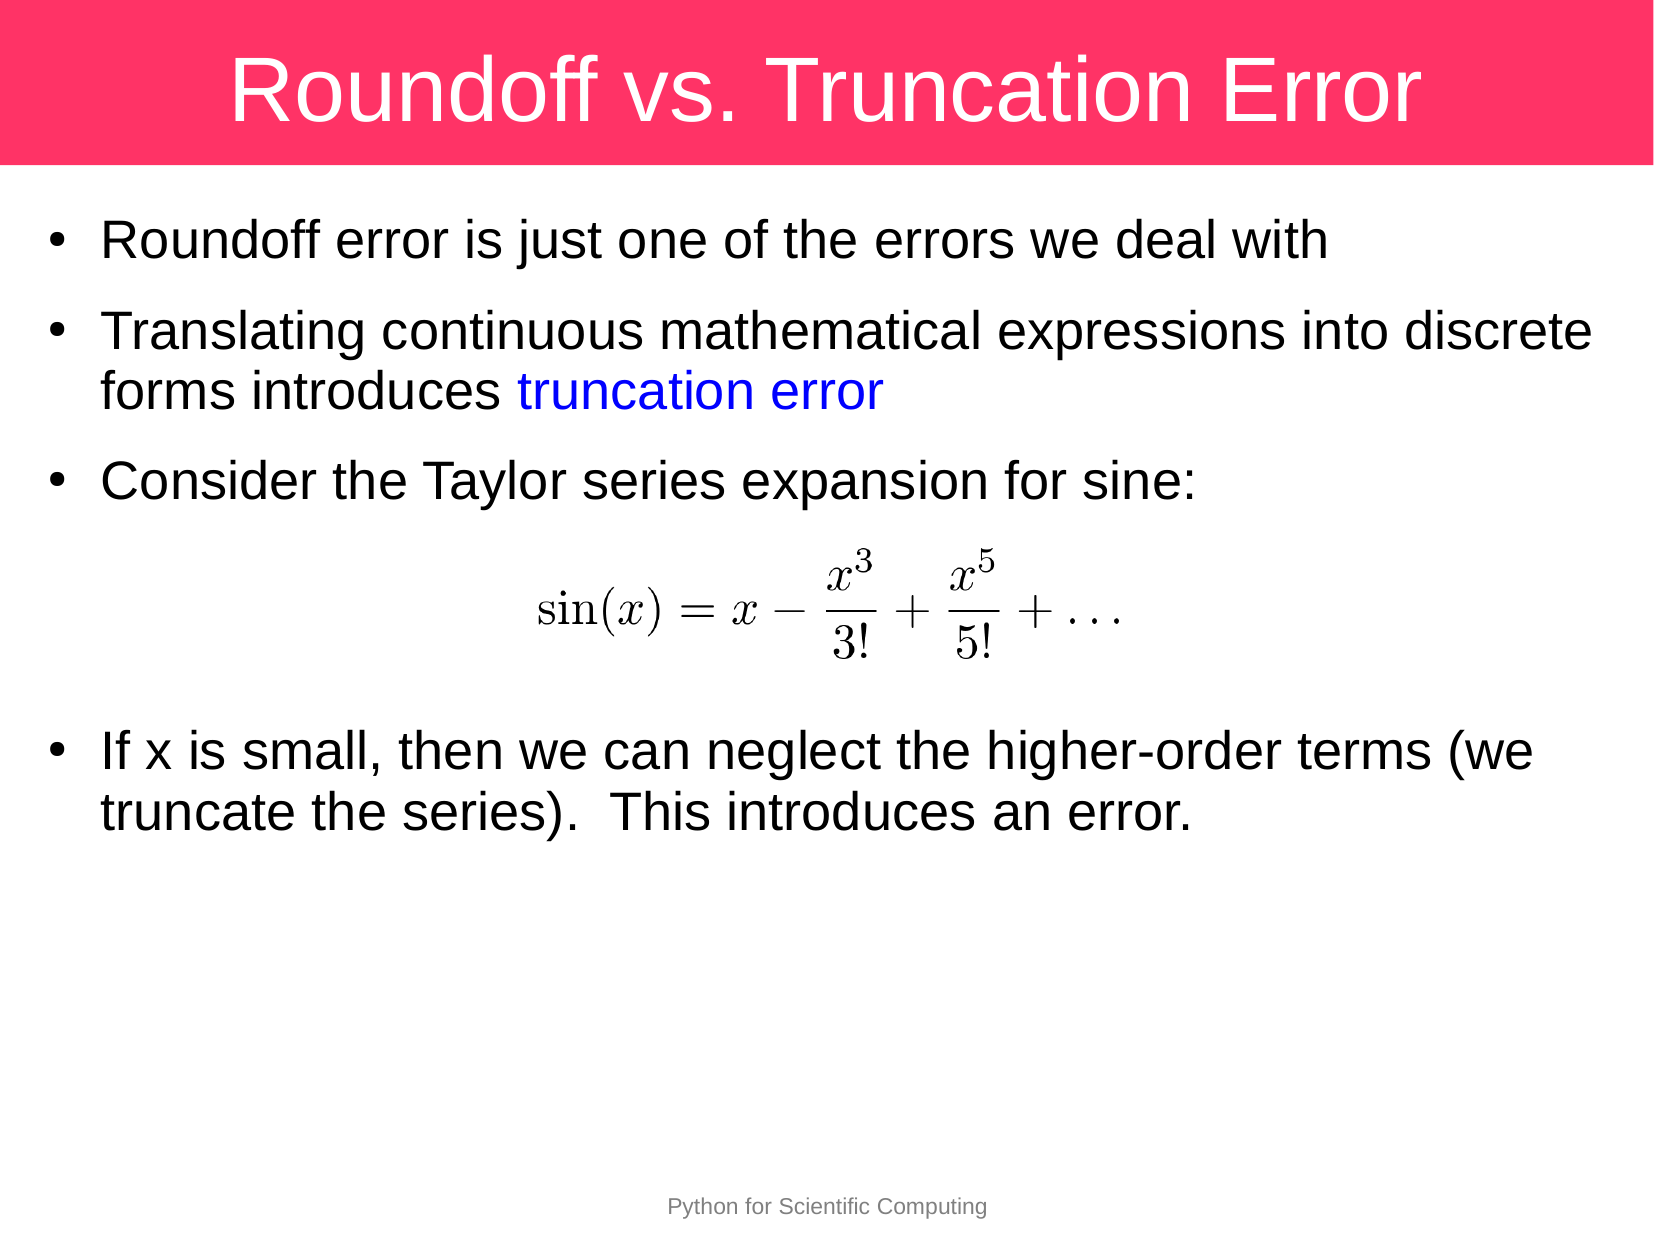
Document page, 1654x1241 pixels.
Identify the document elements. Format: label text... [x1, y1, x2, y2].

title Roundoff vs. Truncation Error [82, 31, 1571, 148]
picture [538, 548, 1119, 659]
list Roundoff error is just one of the errors we deal with Translating continuous mathematical expressions into discrete forms introduces truncation error Consider the Taylor series expansion for sine: If x is small, then we can neglect the higher-order terms (we truncate the series). This introduces an error. [30, 210, 1621, 1171]
